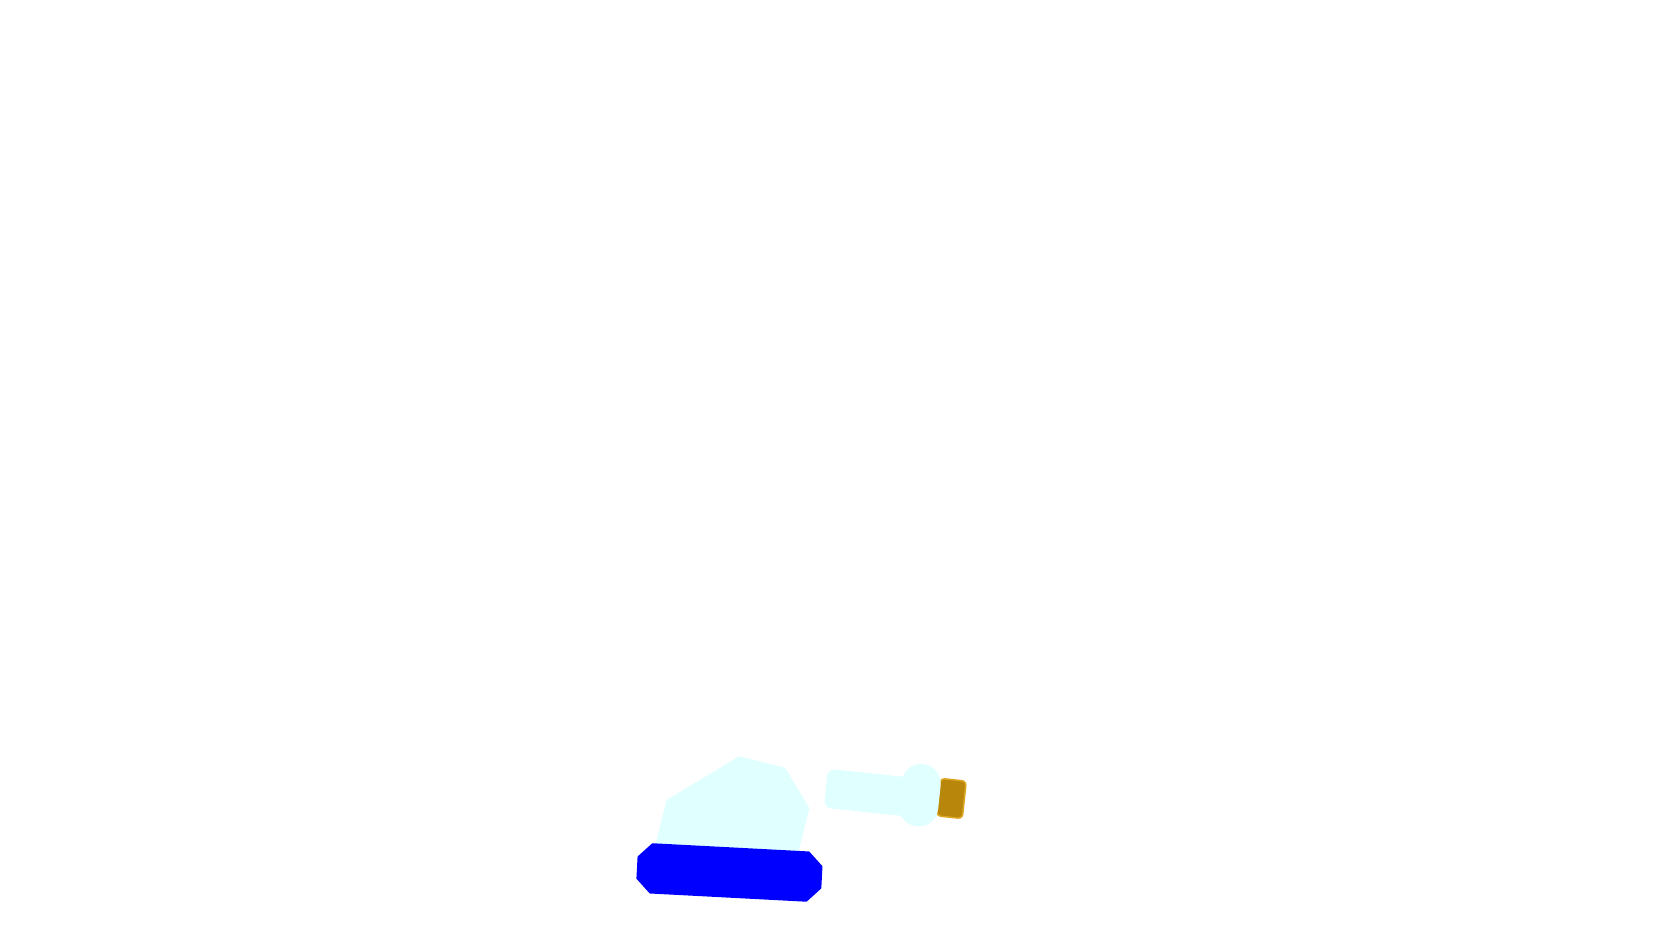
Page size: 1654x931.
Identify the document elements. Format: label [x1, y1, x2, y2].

text_box [637, 757, 822, 901]
text_box [825, 764, 966, 826]
